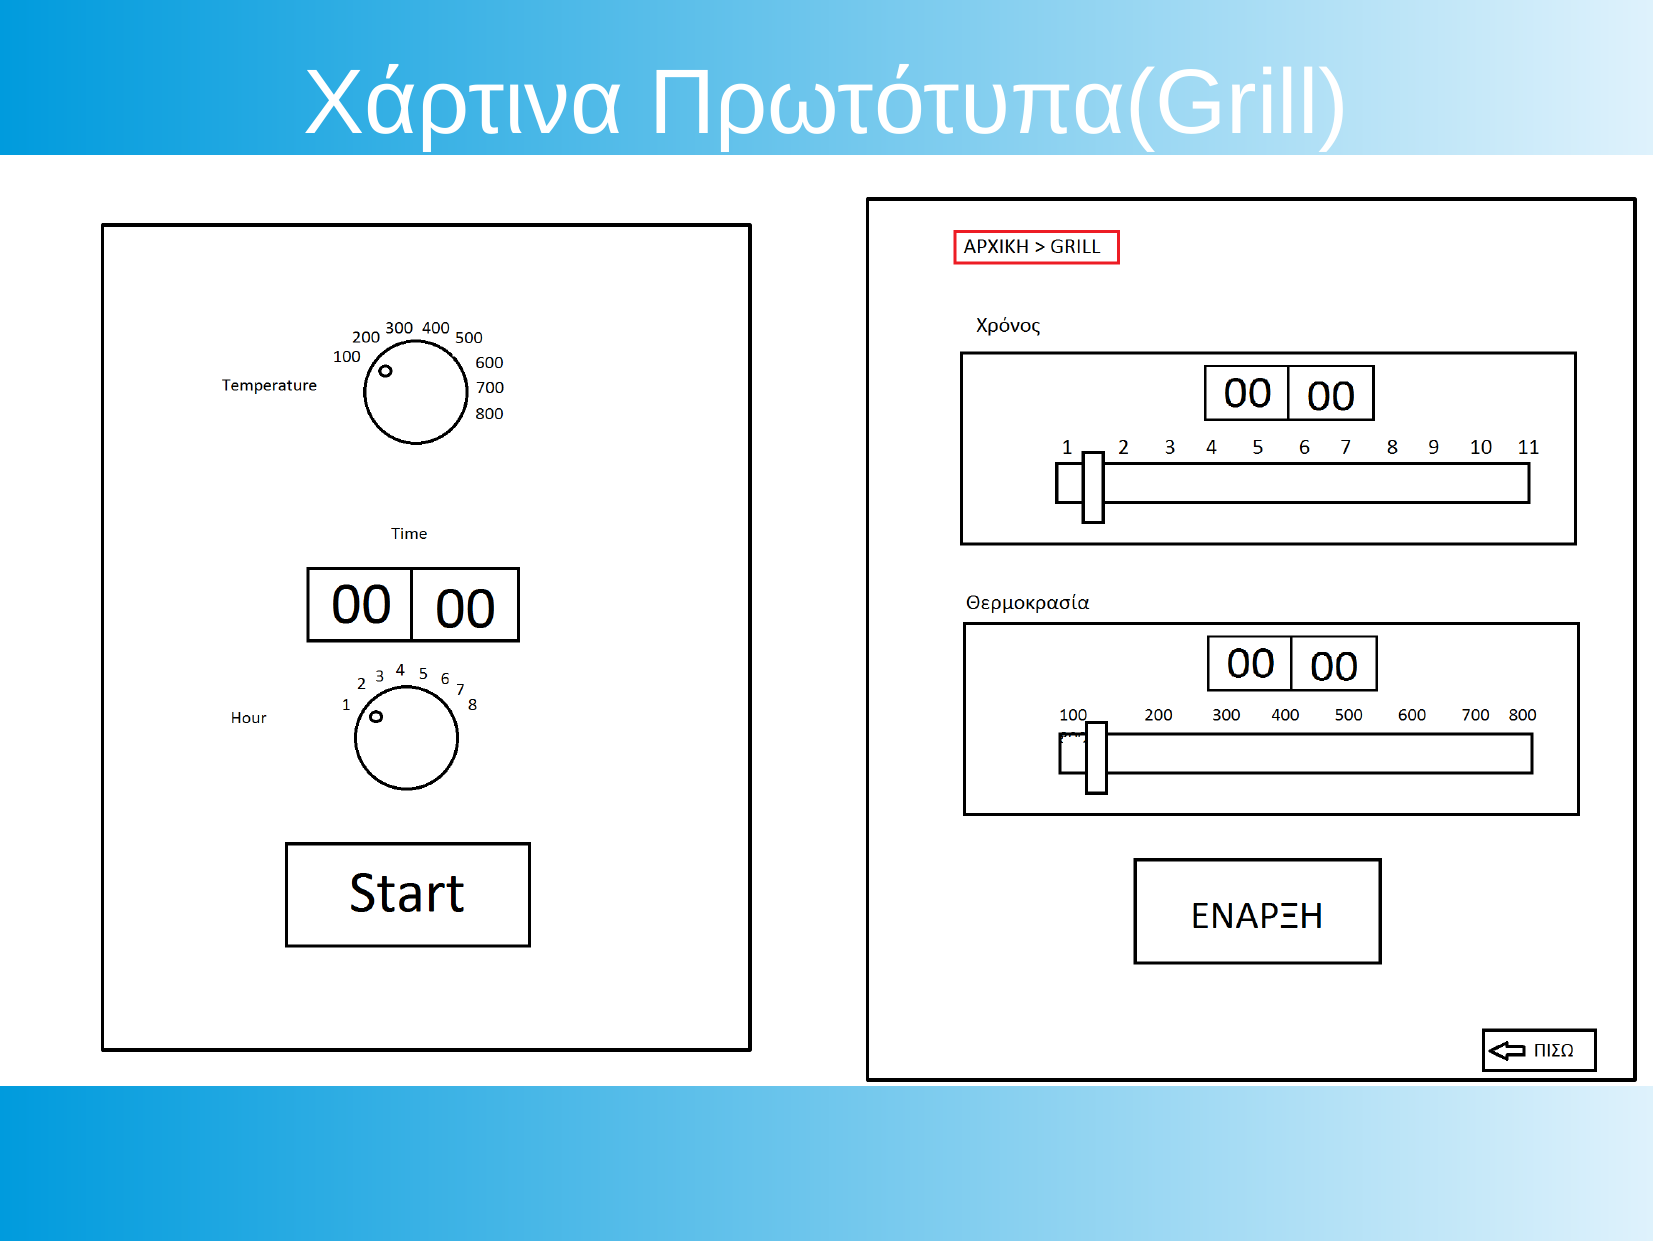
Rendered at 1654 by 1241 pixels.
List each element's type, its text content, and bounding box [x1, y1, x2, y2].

picture [105, 224, 753, 1066]
title Χάρτινα Πρωτότυπα(Grill) [82, 49, 1571, 155]
picture [105, 227, 748, 1048]
picture [945, 224, 1598, 1073]
